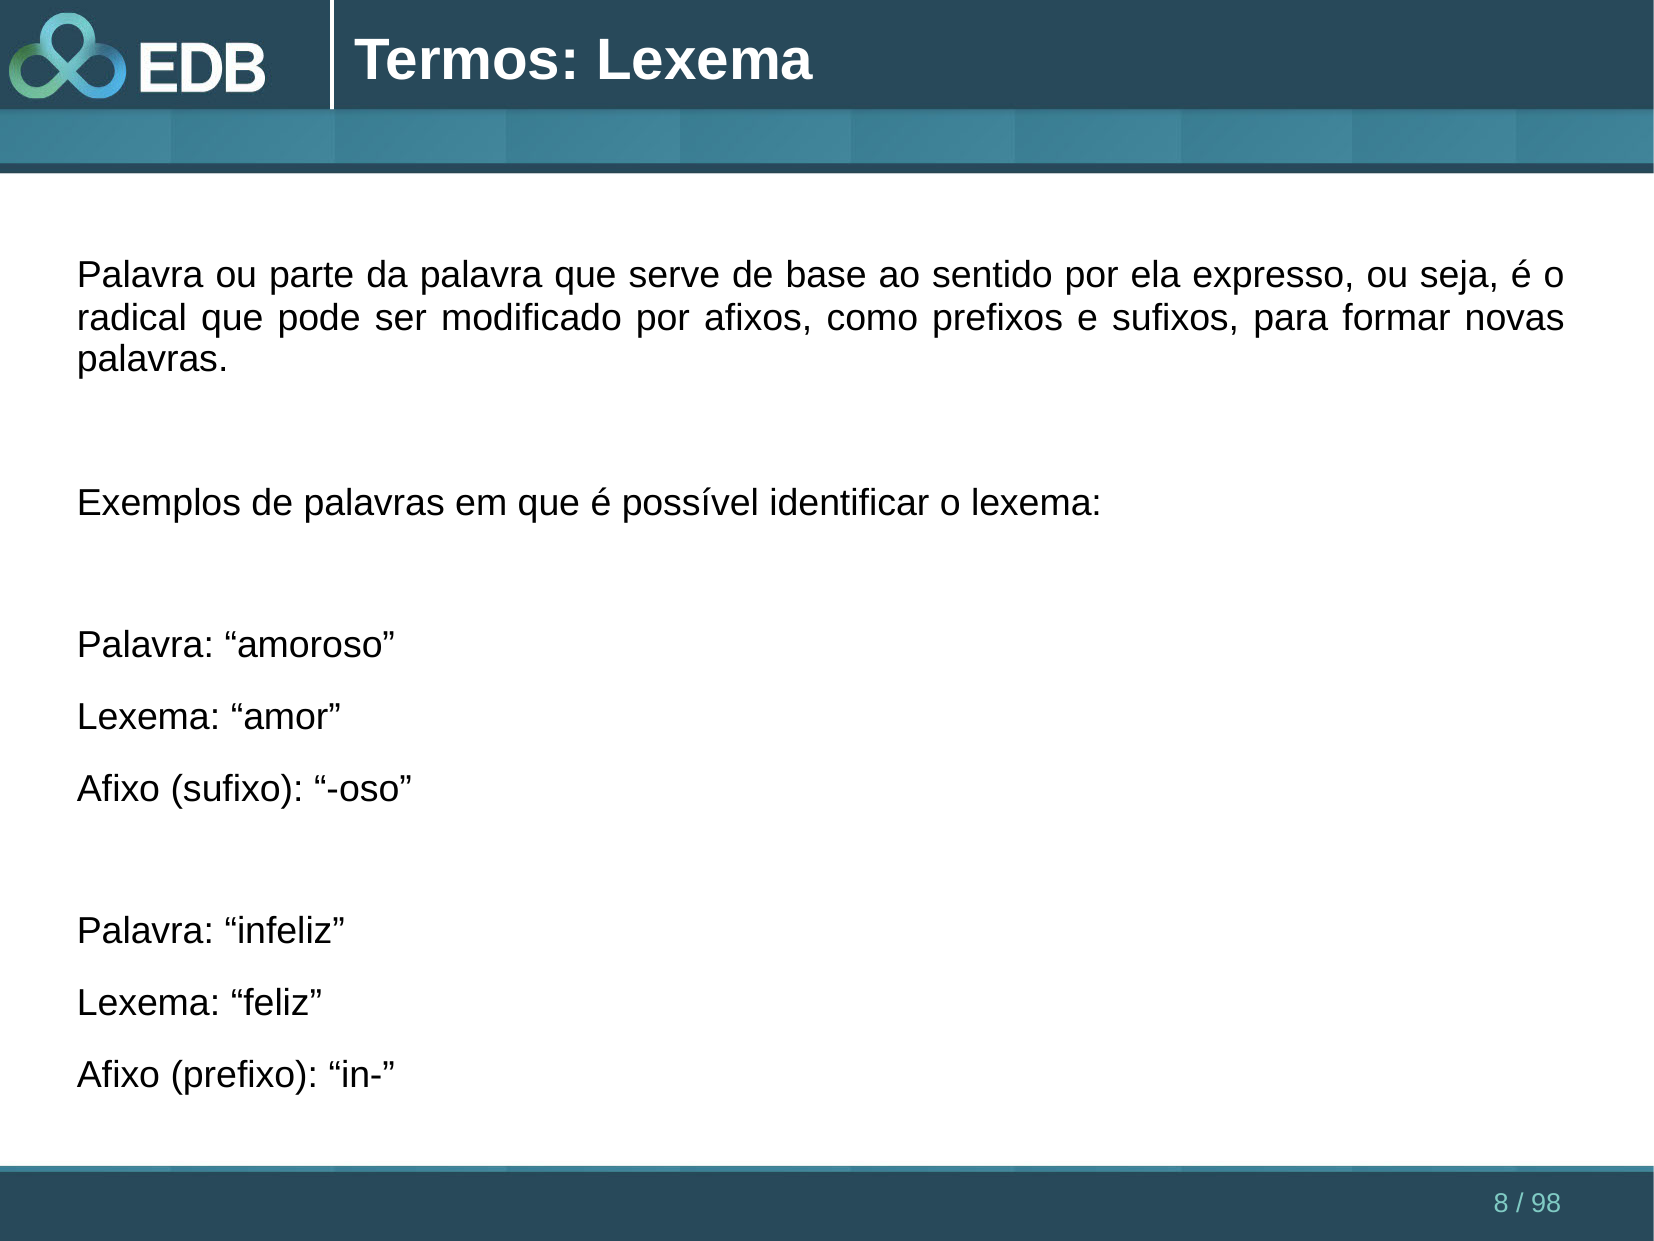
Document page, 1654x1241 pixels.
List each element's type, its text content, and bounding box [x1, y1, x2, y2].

picture [0, 0, 1654, 1241]
list Palavra ou parte da palavra que serve de base ao sentido por ela expresso, ou seja, é o radical que pode ser modificado por afixos, como prefixos e sufixos, para formar novas palavras. Exemplos de palavras em que é possível identificar o lexema: Palavra: “amoroso” Lexema: “amor” Afixo (sufixo): “-oso” Palavra: “infeliz” Lexema: “feliz” Afixo (prefixo): “in-” [76, 253, 1565, 1096]
title Termos: Lexema [354, 26, 1595, 92]
